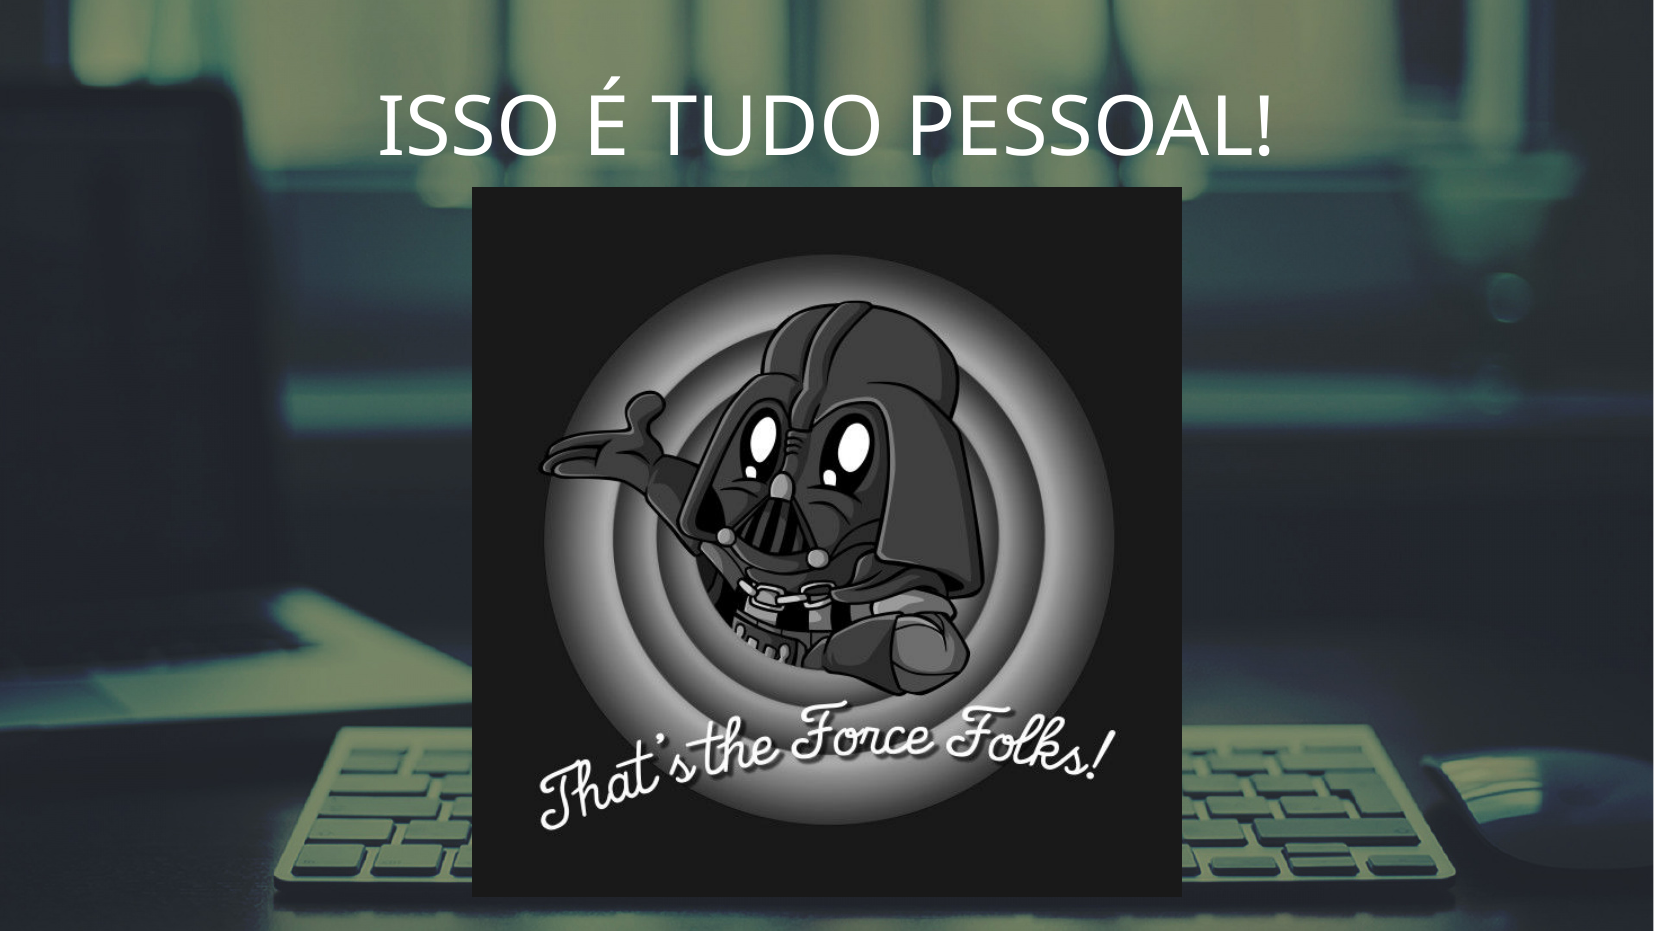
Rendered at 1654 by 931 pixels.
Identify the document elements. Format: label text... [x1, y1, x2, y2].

picture [0, 0, 1654, 931]
text_box ISSO É TUDO PESSOAL! [236, 59, 1418, 263]
